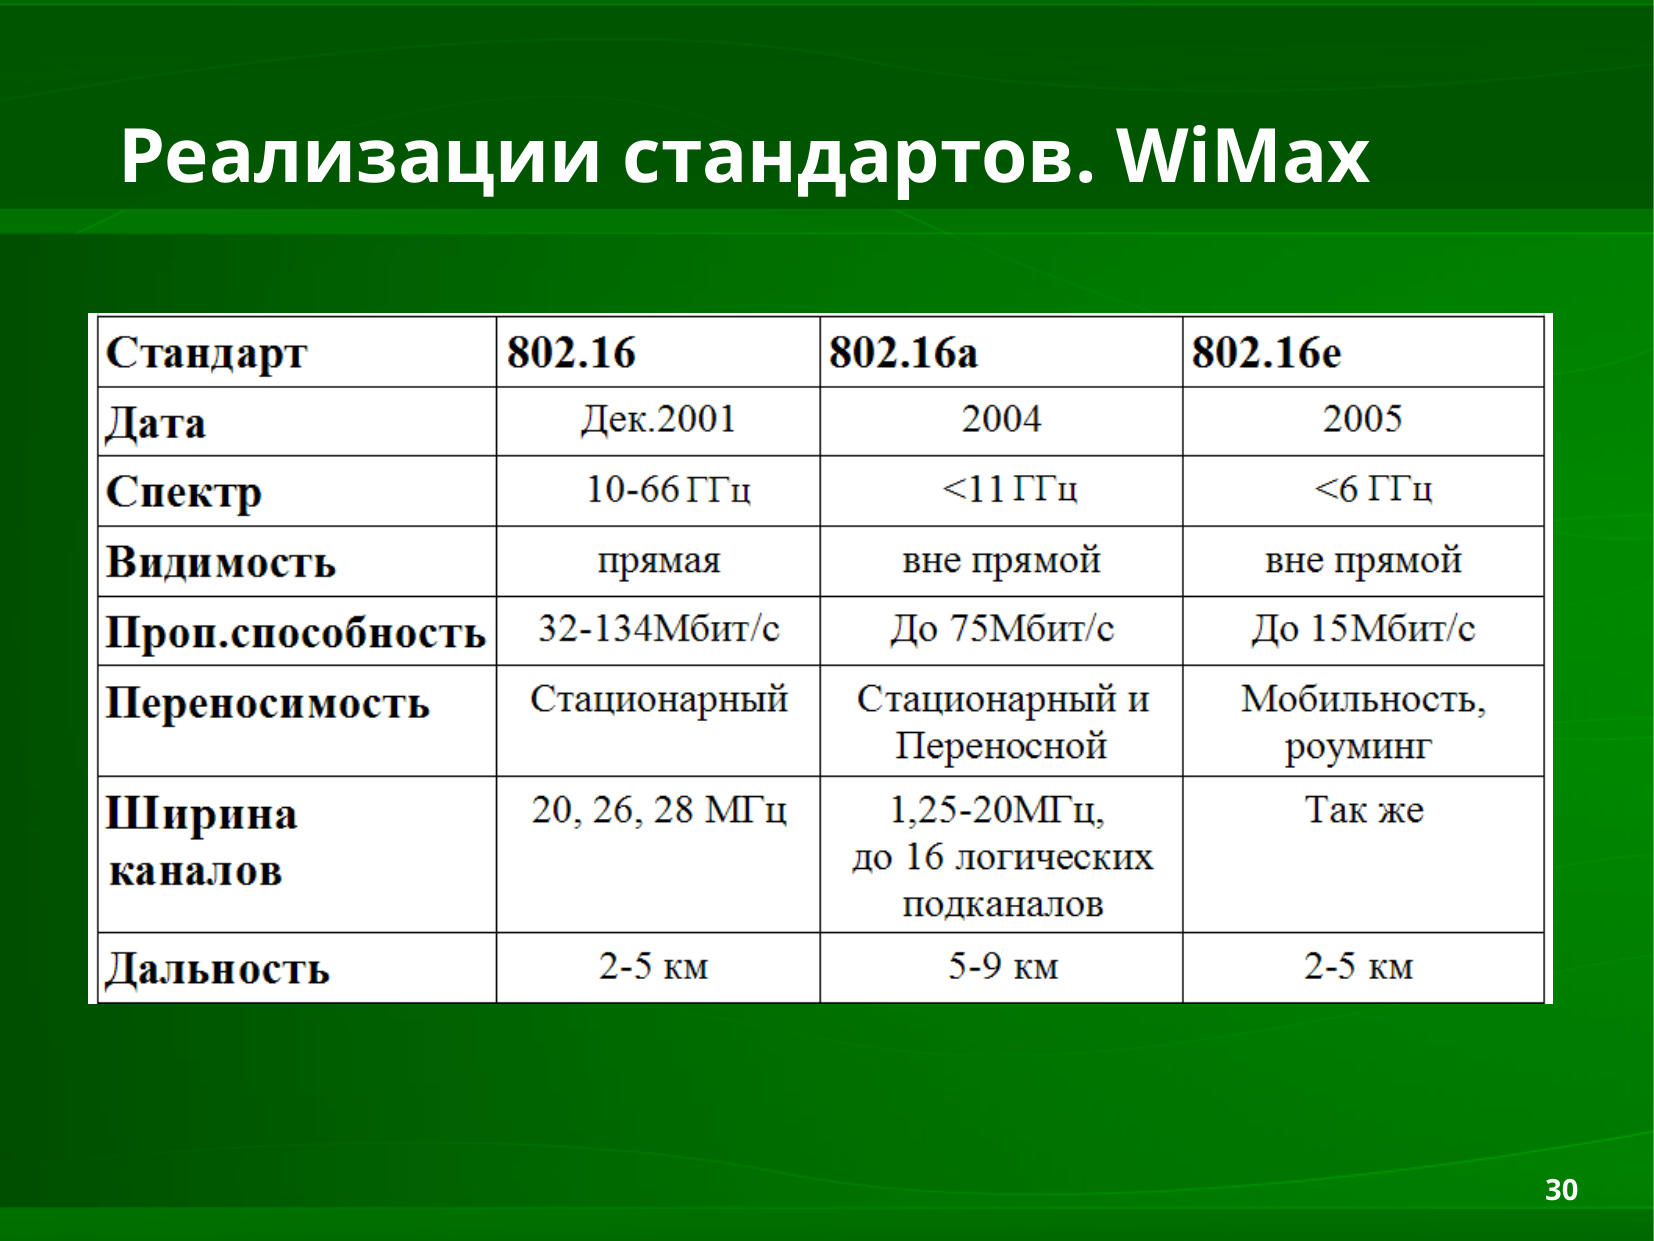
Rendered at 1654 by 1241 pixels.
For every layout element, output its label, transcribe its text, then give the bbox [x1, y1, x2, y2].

title Реализации стандартов. WiMax [82, 49, 1571, 257]
picture [0, 0, 1654, 1241]
